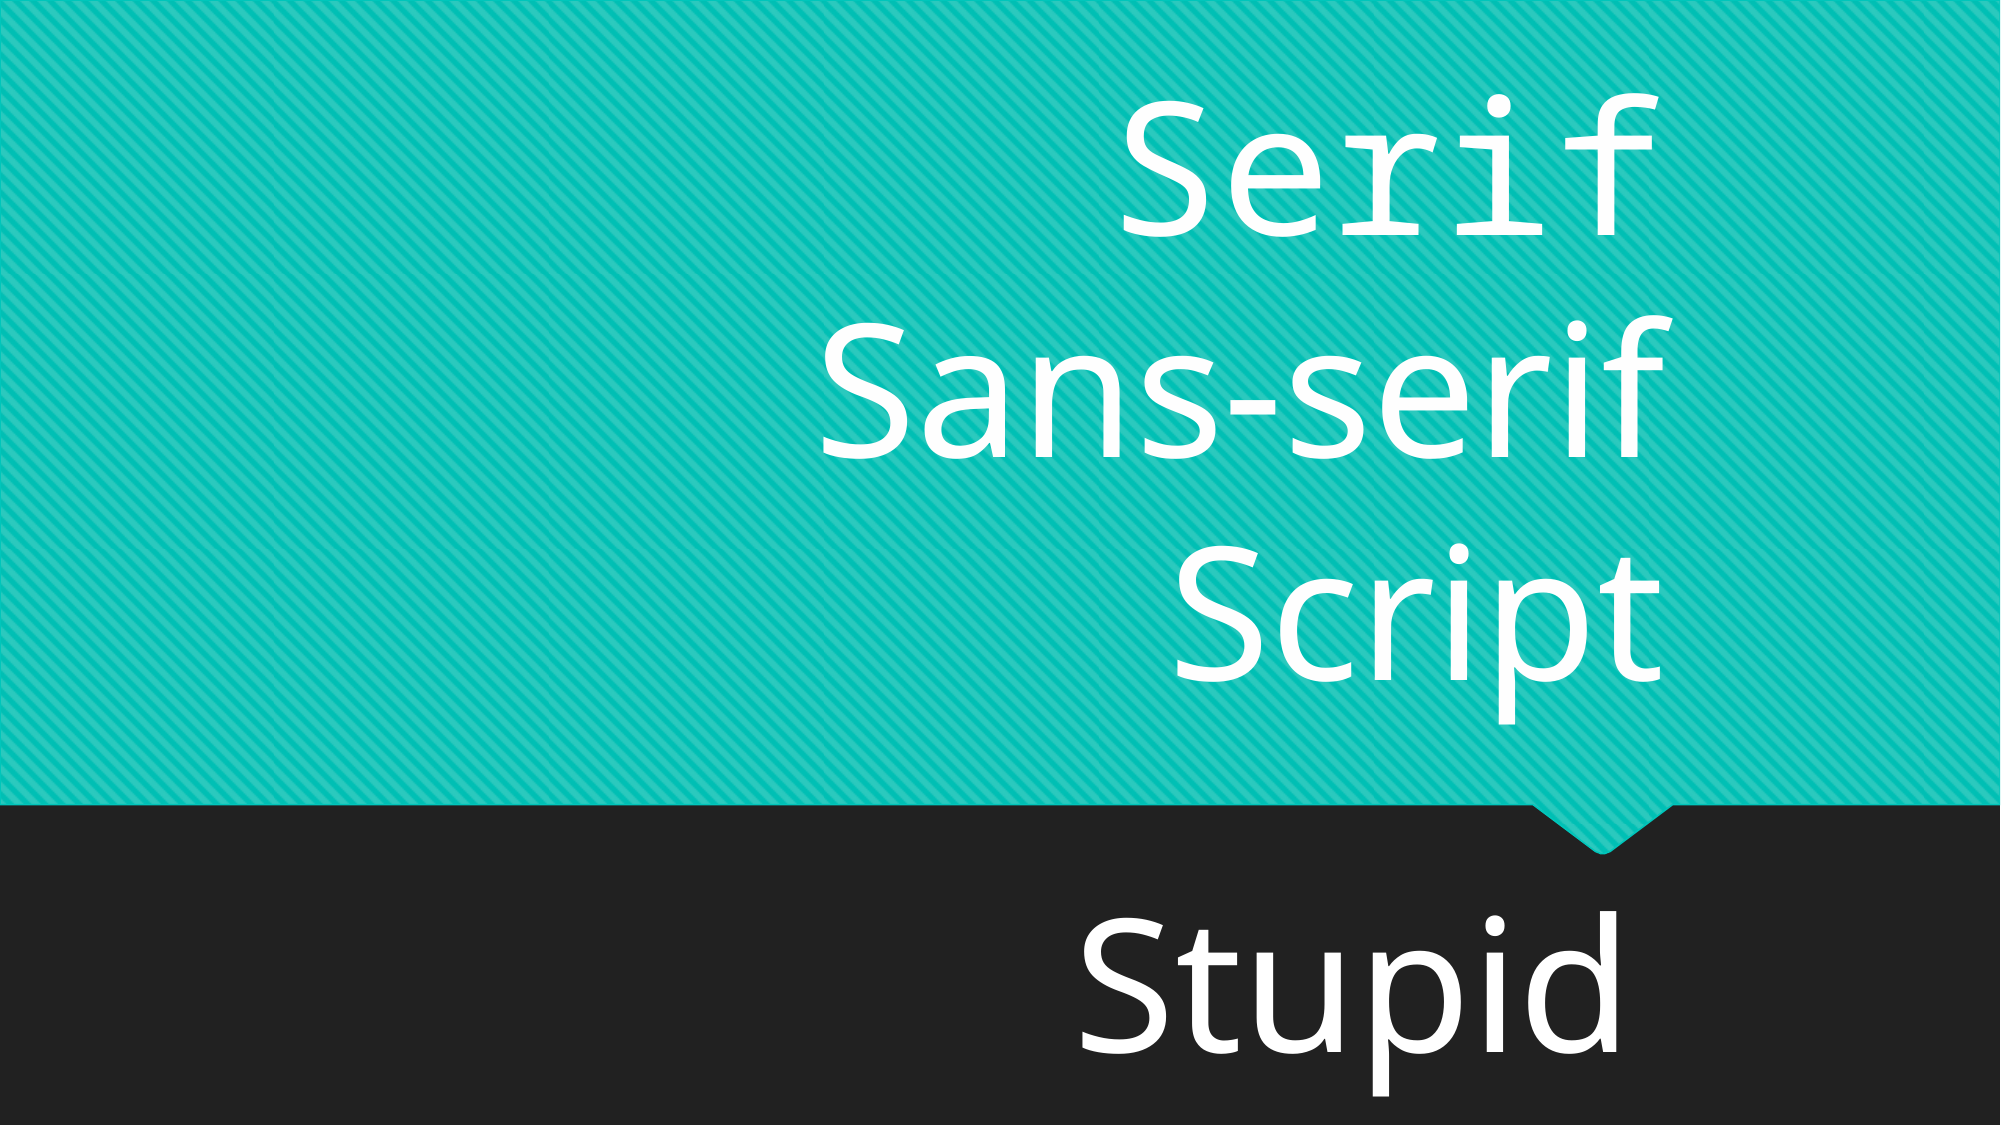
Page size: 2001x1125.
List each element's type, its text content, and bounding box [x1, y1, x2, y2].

title Serif Sans-serif Script [132, 484, 1681, 726]
list Stupid [0, 859, 1649, 931]
picture [1, 1, 1999, 852]
